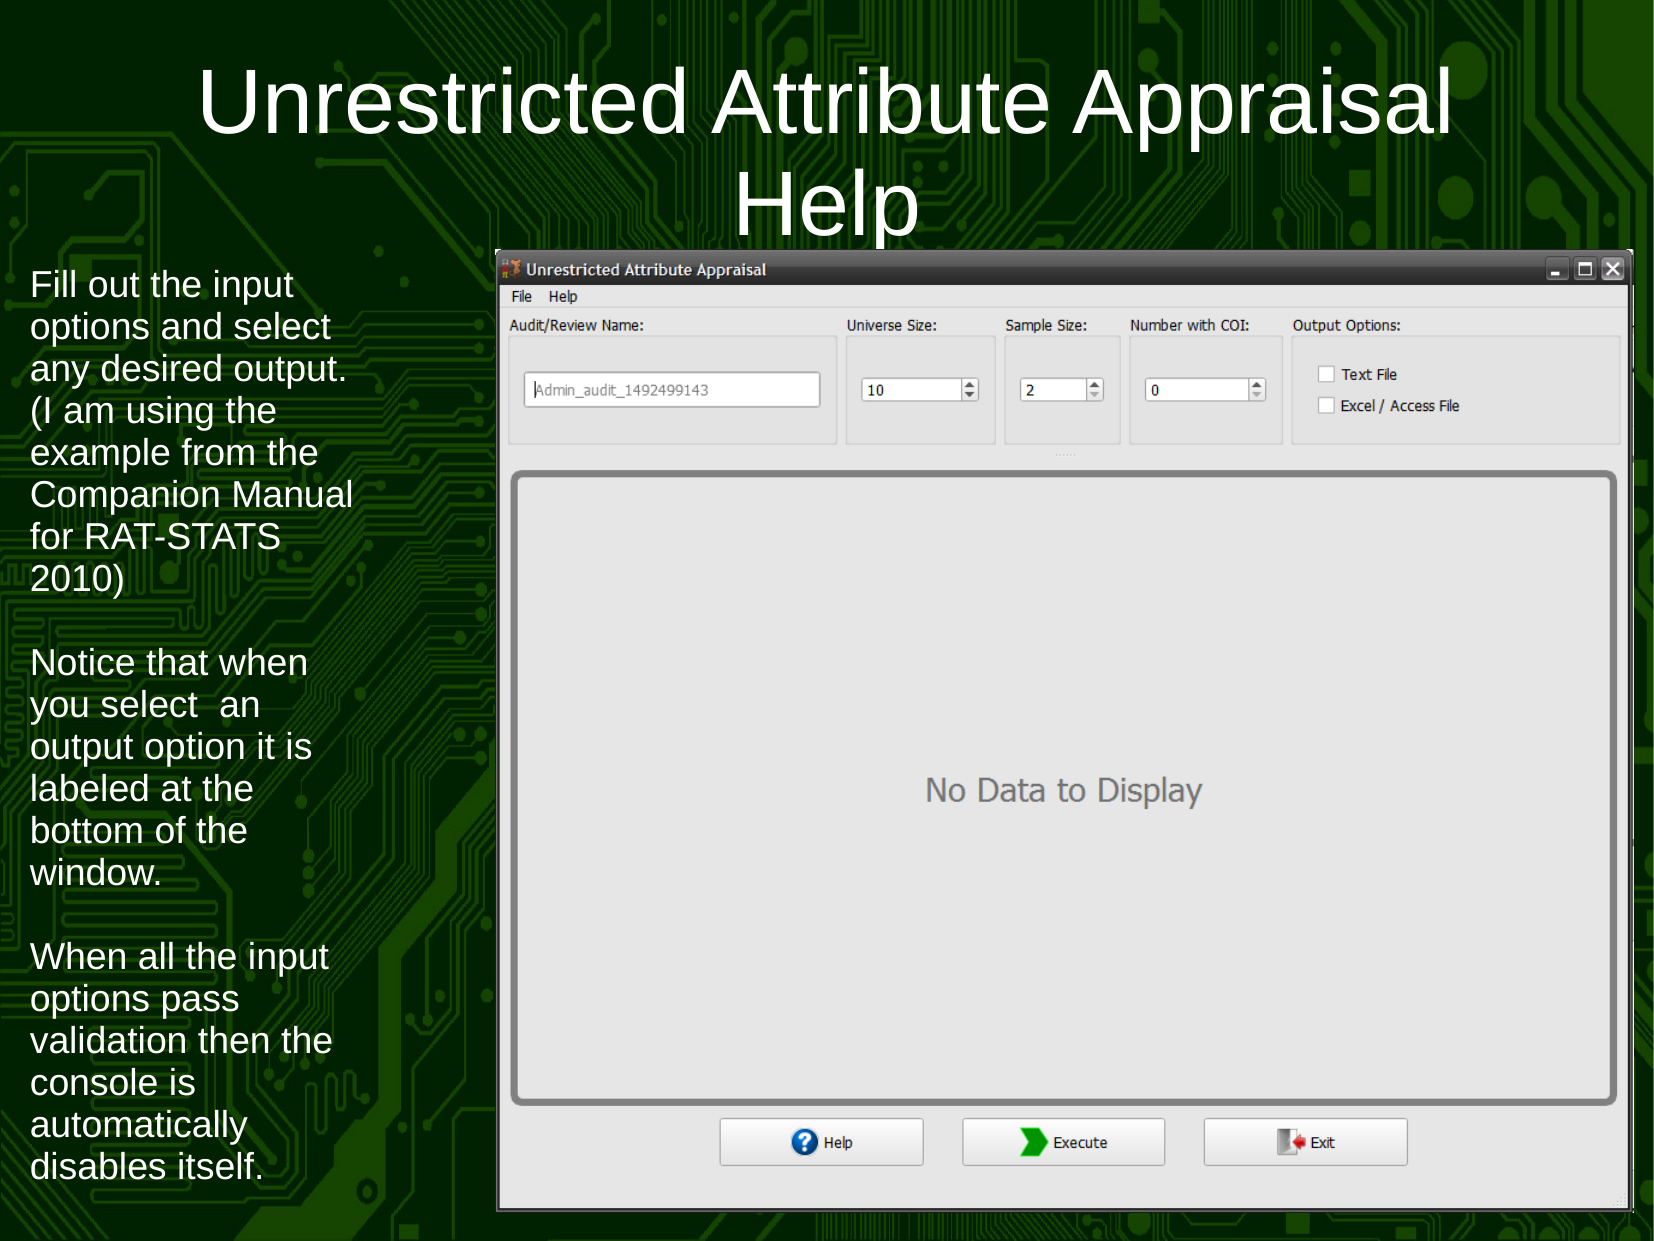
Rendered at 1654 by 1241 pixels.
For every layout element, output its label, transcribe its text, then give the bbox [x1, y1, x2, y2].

title Unrestricted Attribute Appraisal Help [82, 49, 1571, 257]
text_box Fill out the input options and select any desired output. (I am using the example from the Companion Manual for RAT-STATS 2010) Notice that when you select an output option it is labeled at the bottom of the window. When all the input options pass validation then the console is automatically disables itself. [15, 256, 384, 1241]
picture [0, 0, 1654, 1241]
